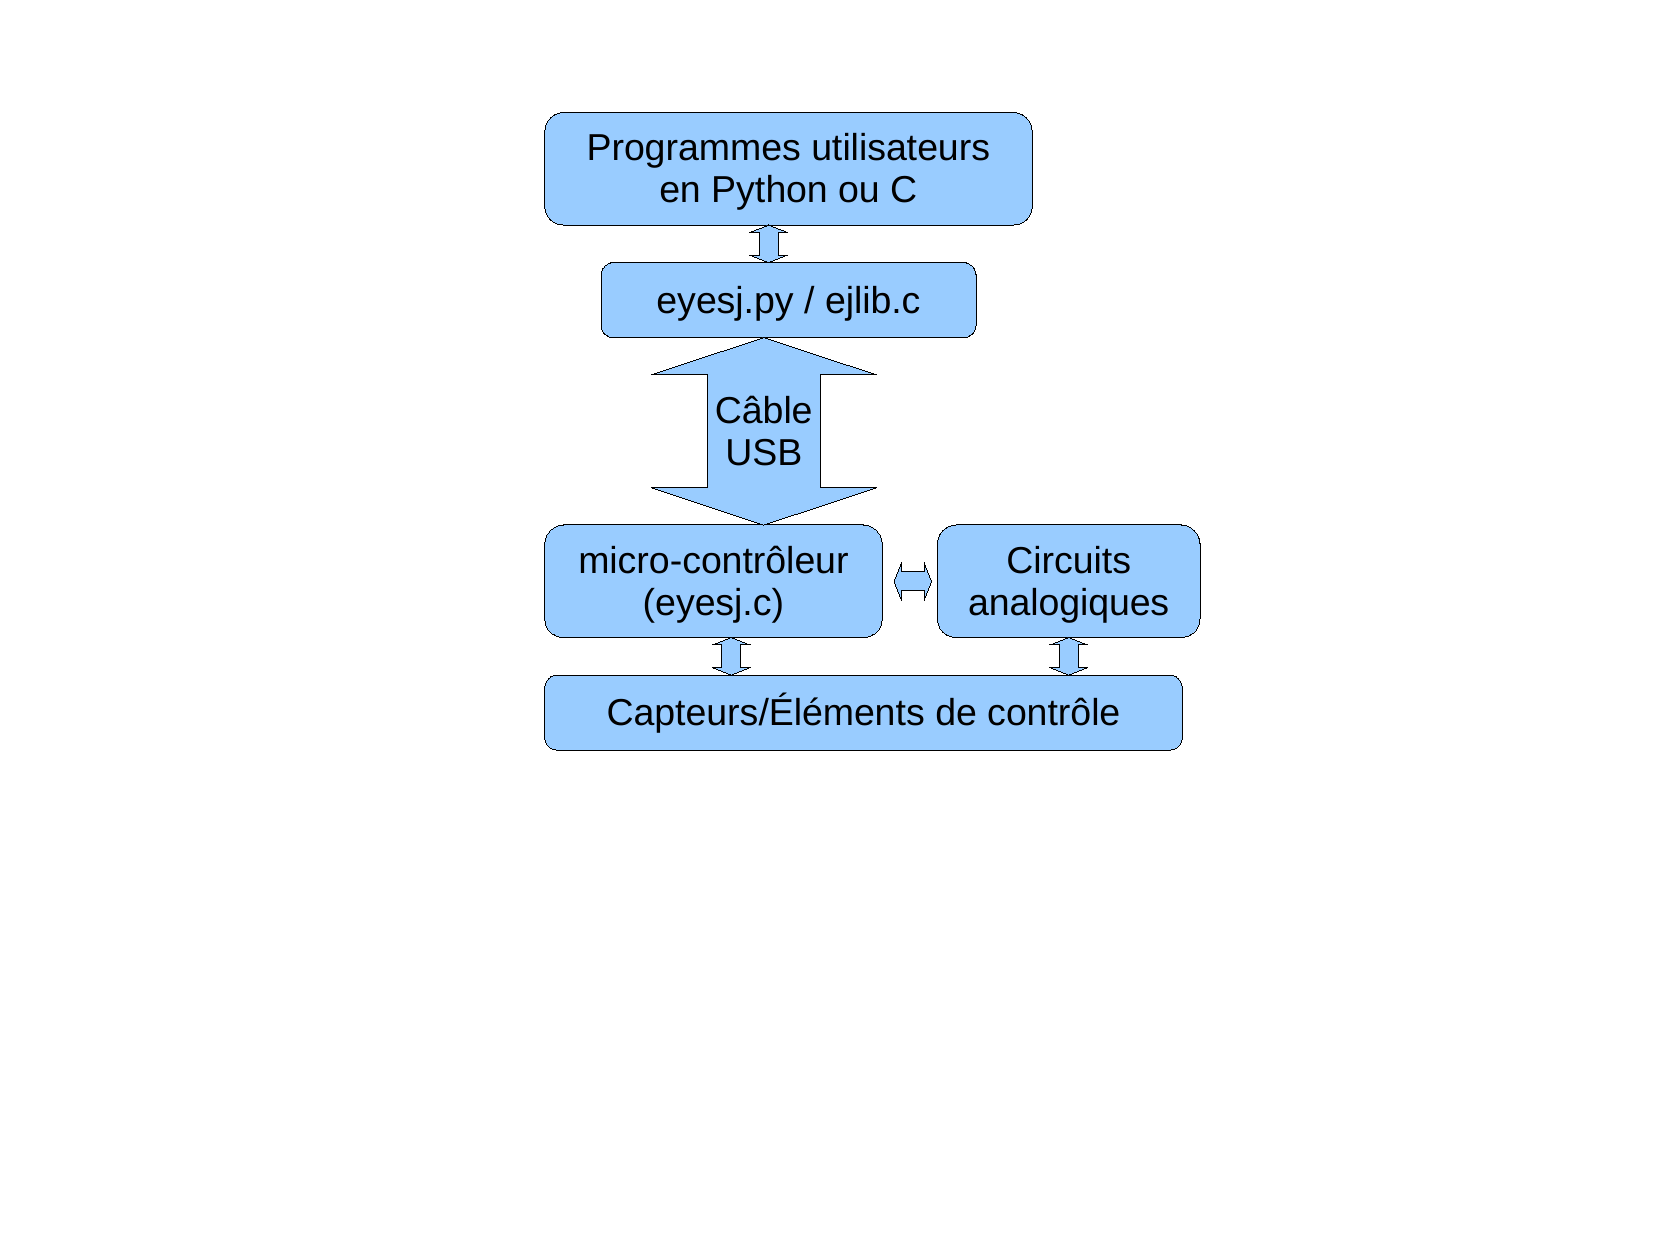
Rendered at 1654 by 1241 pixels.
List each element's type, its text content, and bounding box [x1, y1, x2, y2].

text_box Programmes utilisateurs en Python ou C [544, 112, 1033, 226]
text_box Circuits analogiques [937, 524, 1201, 638]
text_box Câble USB [651, 337, 877, 526]
text_box [1049, 637, 1088, 676]
text_box [712, 637, 751, 676]
text_box Capteurs/Éléments de contrôle [544, 675, 1183, 751]
text_box micro-contrôleur (eyesj.c) [544, 524, 883, 638]
text_box [749, 224, 788, 263]
text_box [894, 562, 932, 601]
text_box eyesj.py / ejlib.c [601, 262, 977, 338]
